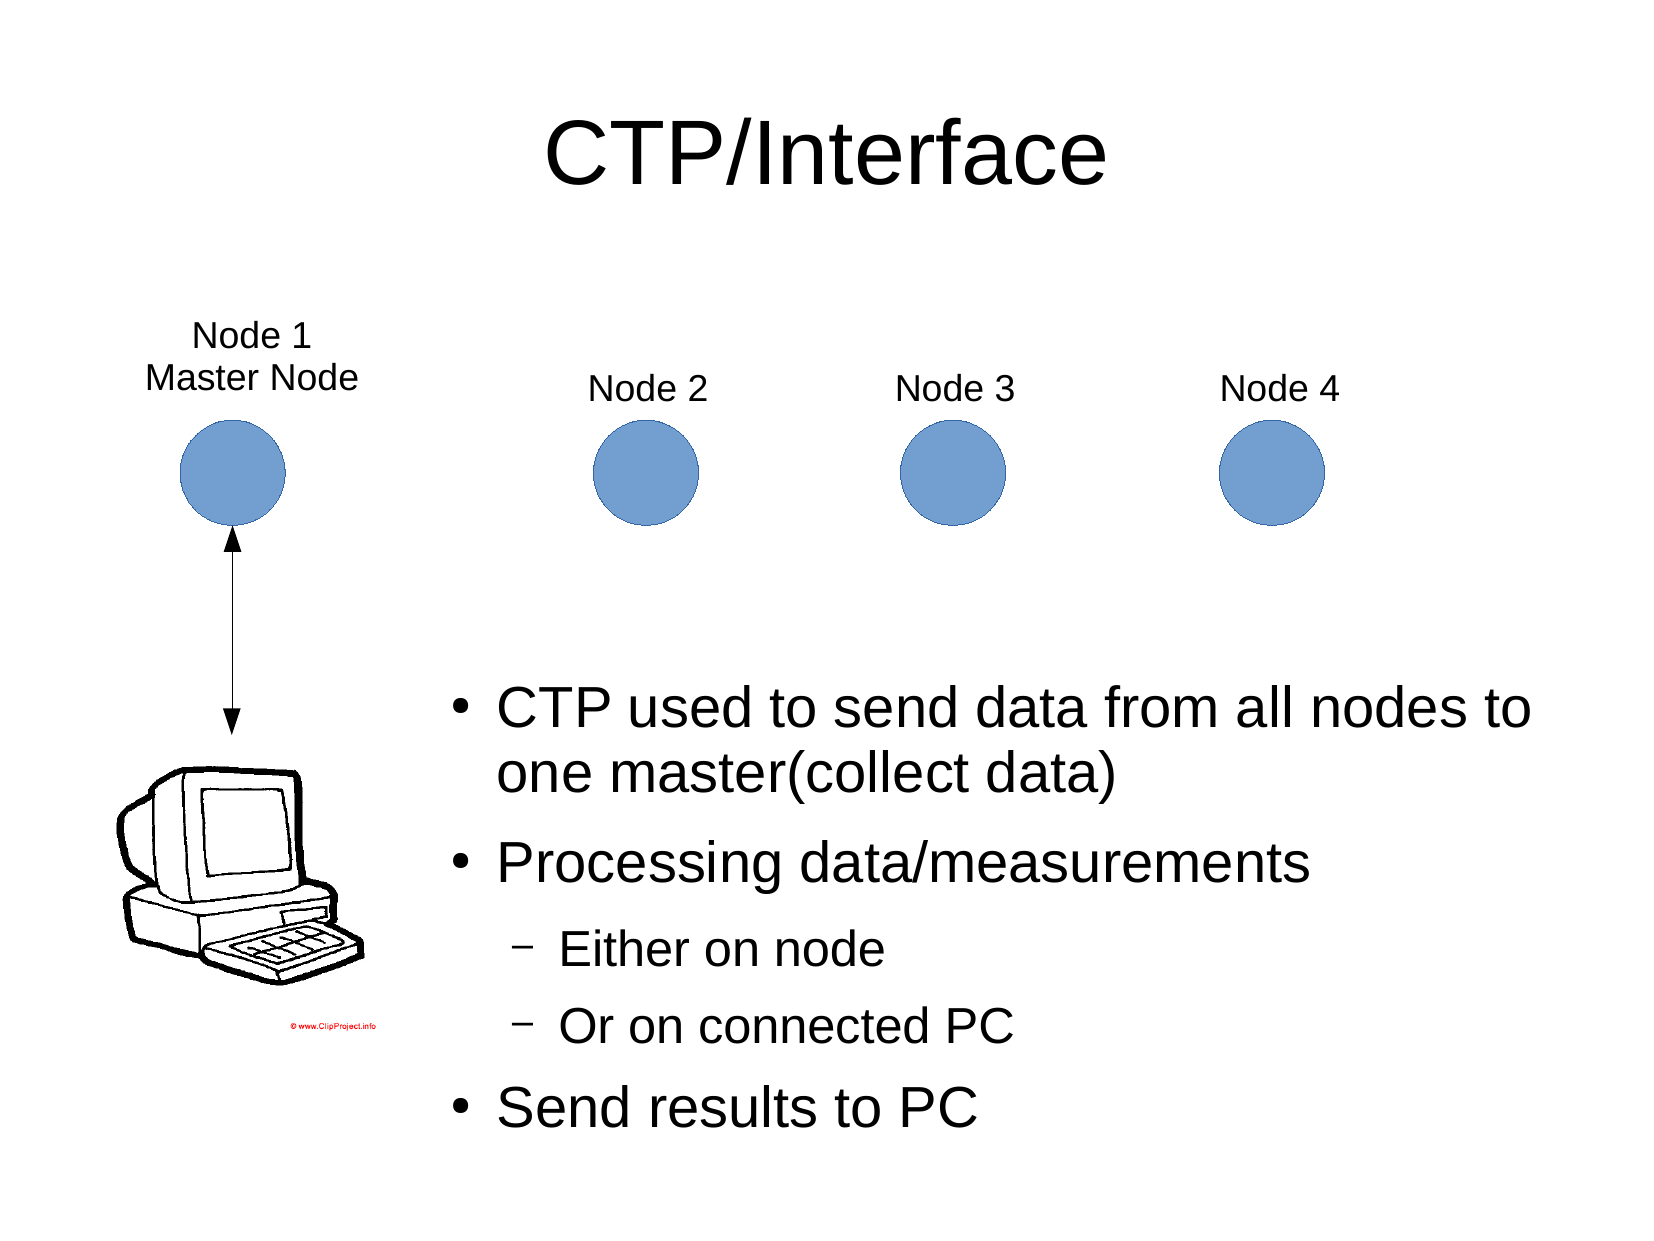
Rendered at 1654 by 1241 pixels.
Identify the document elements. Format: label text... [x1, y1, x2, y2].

text_box Node 4 [1204, 360, 1355, 417]
text_box [593, 420, 699, 526]
text_box [1219, 420, 1325, 526]
text_box Node 3 [880, 360, 1031, 417]
text_box Node 2 [572, 360, 724, 417]
picture [81, 734, 382, 1036]
text_box Node 1 Master Node [130, 306, 374, 448]
list CTP used to send data from all nodes to one master(collect data) Processing data/measurements Either on node Or on connected PC Send results to PC [435, 675, 1534, 1141]
text_box [180, 448, 286, 526]
text_box [900, 420, 1006, 526]
title CTP/Interface [82, 49, 1571, 257]
